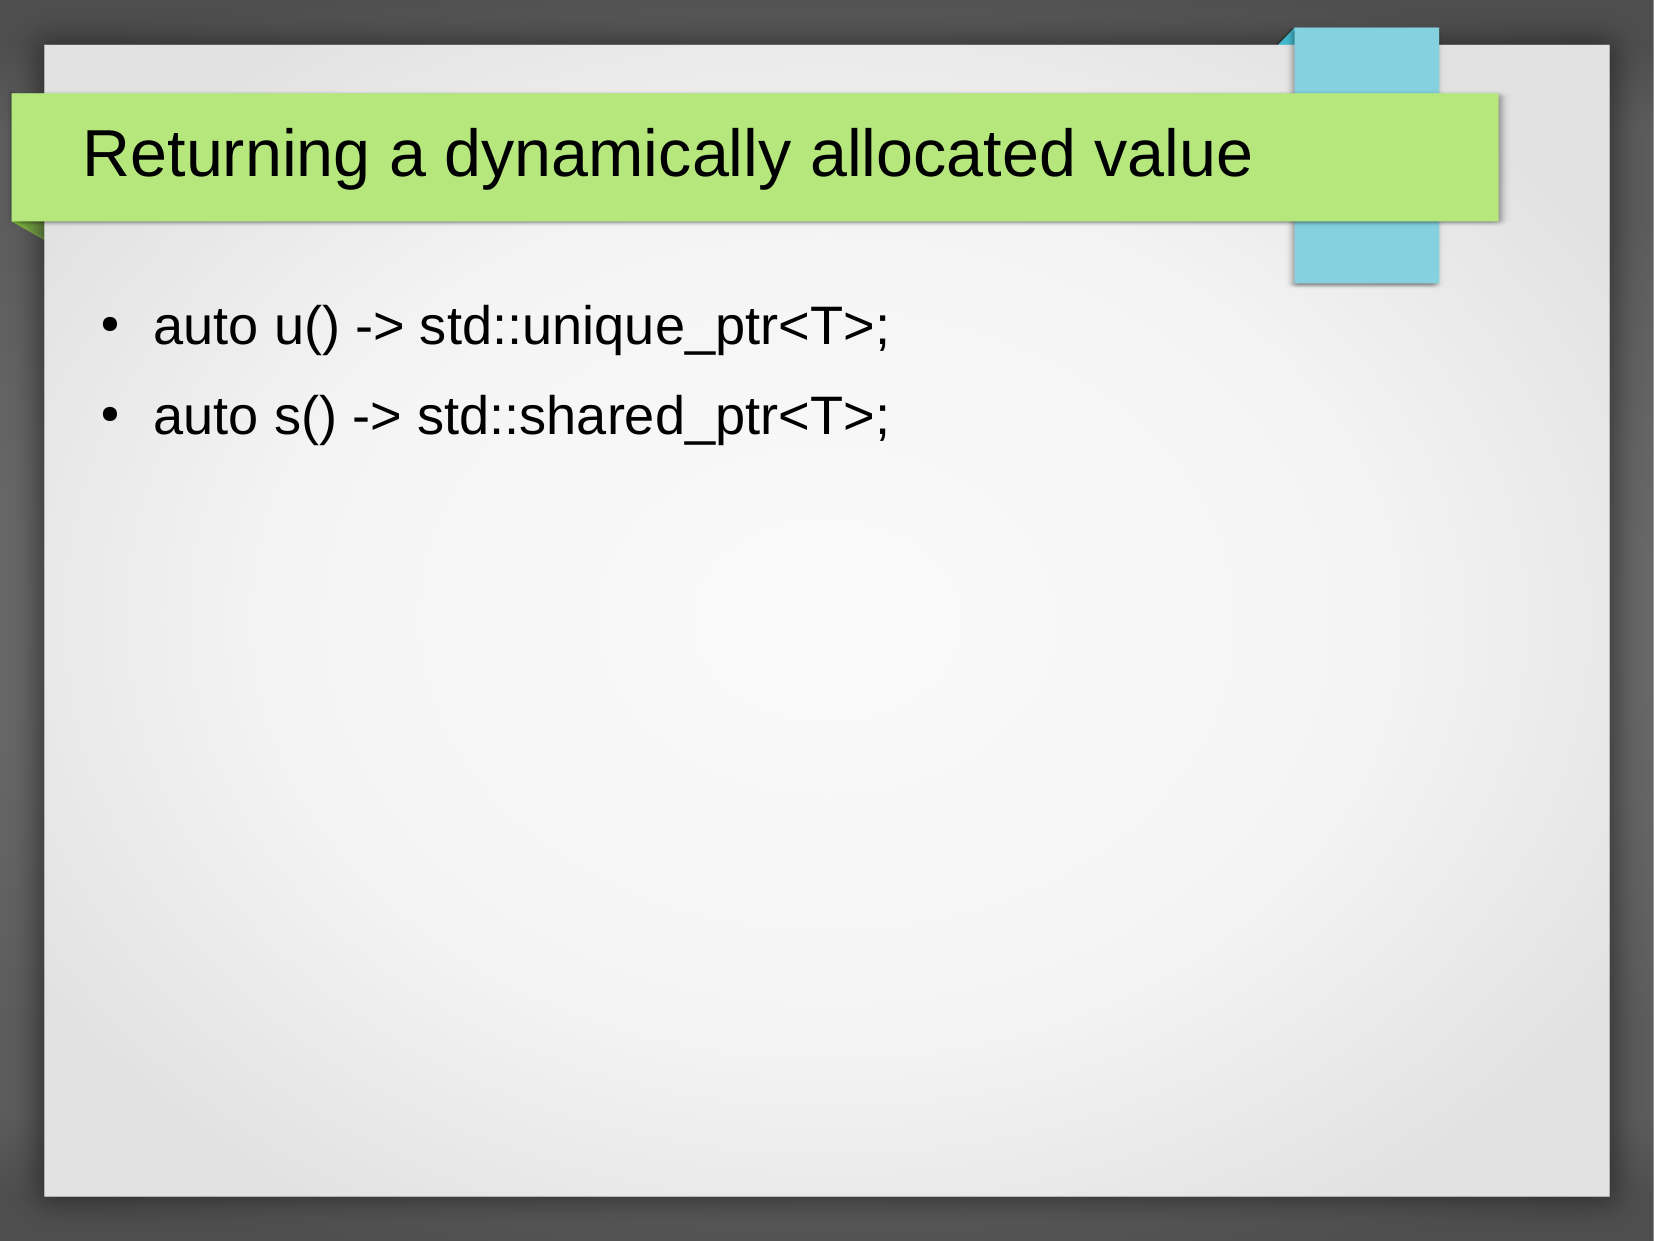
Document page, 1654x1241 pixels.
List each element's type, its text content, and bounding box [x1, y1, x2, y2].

picture [0, 0, 1654, 1241]
title Returning a dynamically allocated value [82, 94, 1264, 213]
list auto u() -> std::unique_ptr<T>; auto s() -> std::shared_ptr<T>; [82, 295, 1571, 1015]
